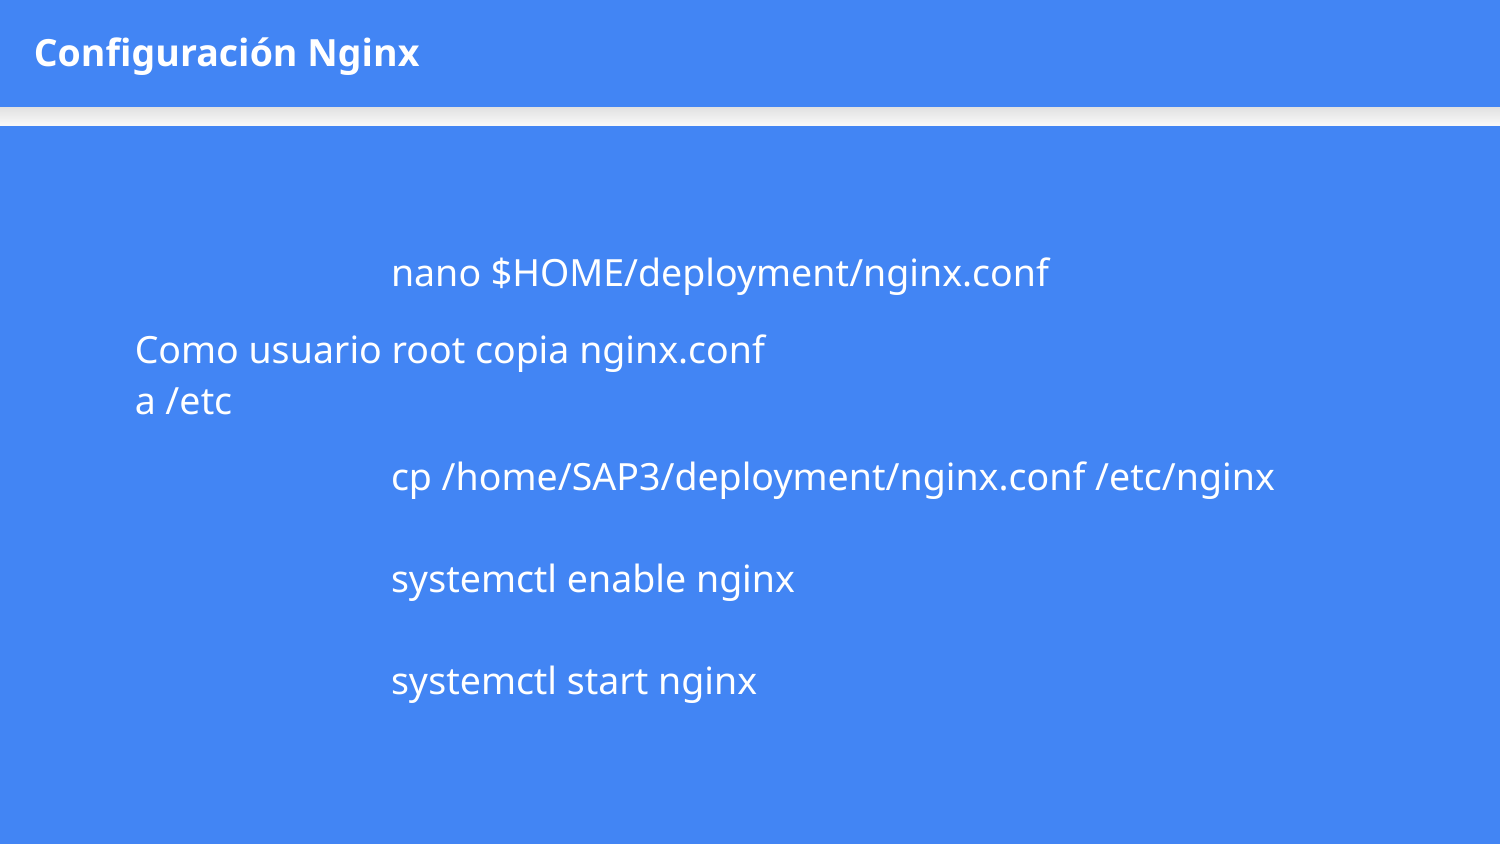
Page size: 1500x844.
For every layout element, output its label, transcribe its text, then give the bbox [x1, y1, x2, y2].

text_box Como usuario root copia nginx.conf a /etc [120, 316, 852, 376]
title Configuración Nginx [33, 2, 1482, 102]
text_box nano $HOME/deployment/nginx.conf cp /home/SAP3/deployment/nginx.conf /etc/nginx systemctl enable nginx systemctl start nginx [376, 239, 1257, 716]
